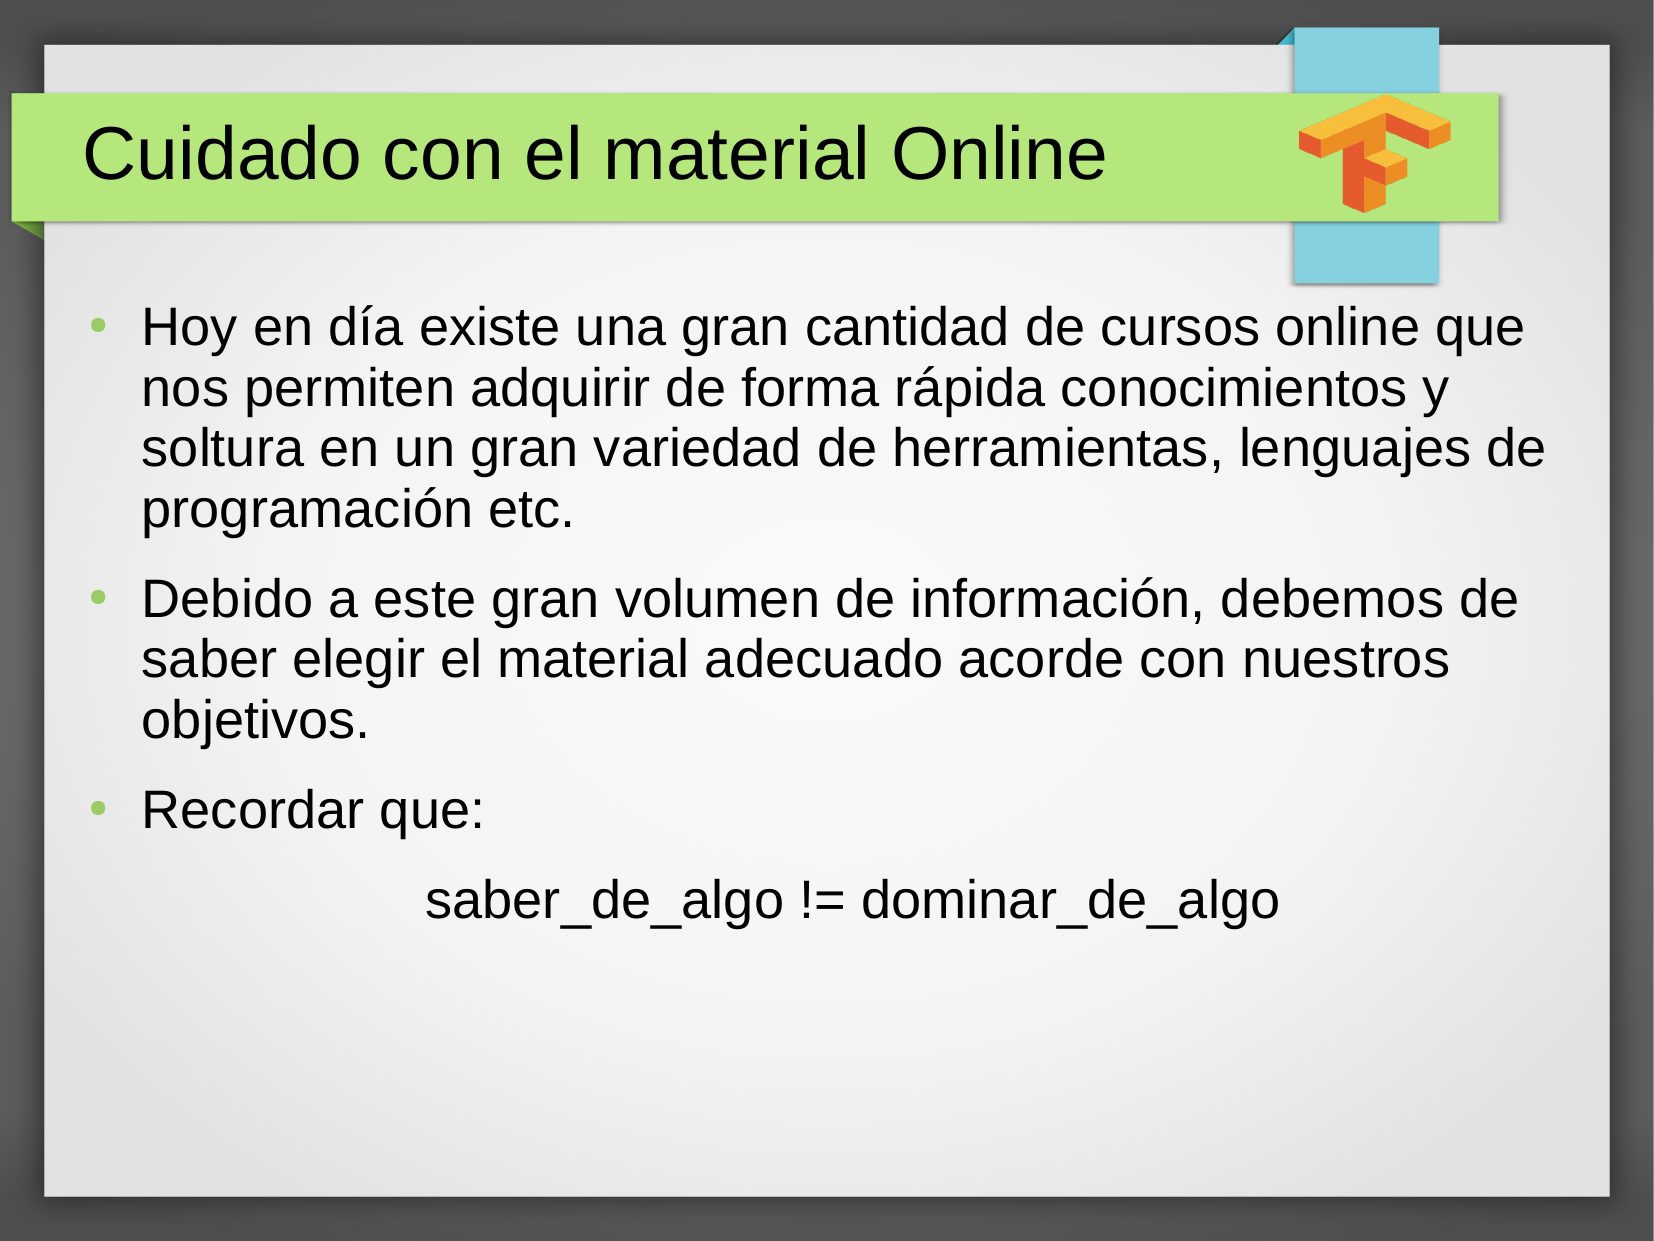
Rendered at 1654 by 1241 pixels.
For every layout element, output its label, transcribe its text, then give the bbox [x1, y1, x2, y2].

list Hoy en día existe una gran cantidad de cursos online que nos permiten adquirir de forma rápida conocimientos y soltura en un gran variedad de herramientas, lenguajes de programación etc. Debido a este gran volumen de información, debemos de saber elegir el material adecuado acorde con nuestros objetivos. Recordar que: saber_de_algo != dominar_de_algo [70, 296, 1560, 1016]
picture [0, 0, 1654, 1241]
title Cuidado con el material Online [82, 94, 1264, 213]
